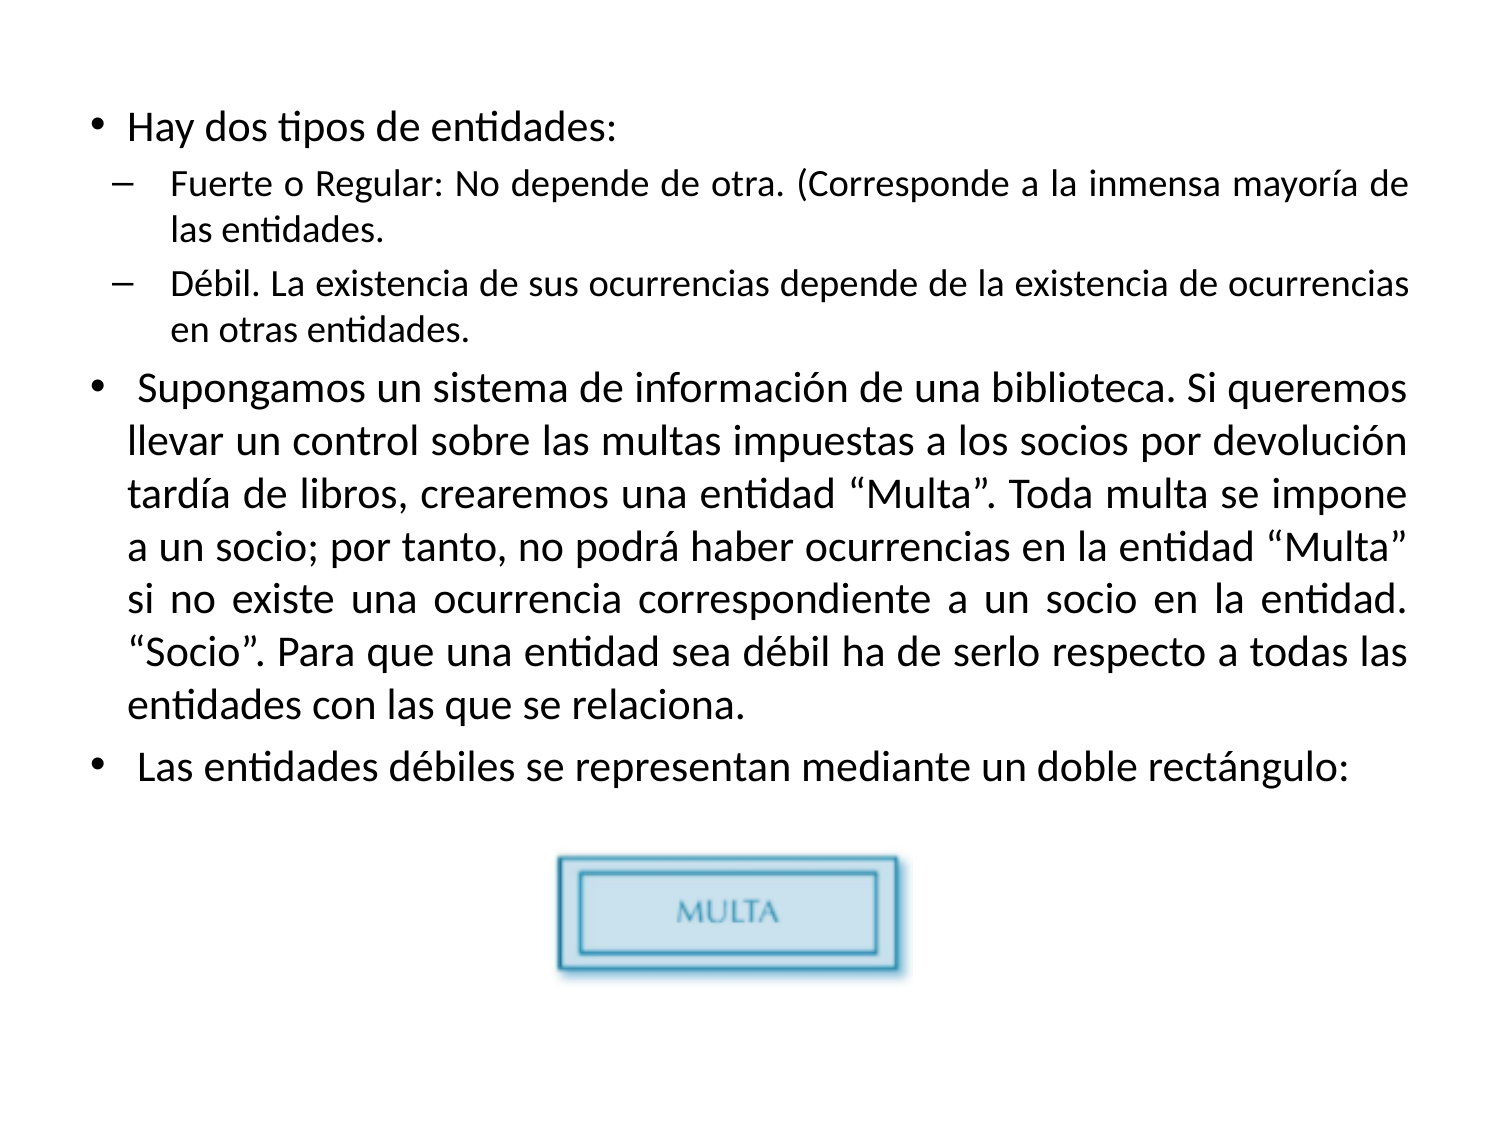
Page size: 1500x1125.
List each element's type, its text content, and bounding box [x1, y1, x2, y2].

picture [549, 845, 913, 988]
list Hay dos tipos de entidades: Fuerte o Regular: No depende de otra. (Corresponde a la inmensa mayoría de las entidades. Débil. La existencia de sus ocurrencias depende de la existencia de ocurrencias en otras entidades. Supongamos un sistema de información de una biblioteca. Si queremos llevar un control sobre las multas impuestas a los socios por devolución tardía de libros, crearemos una entidad “Multa”. Toda multa se impone a un socio; por tanto, no podrá haber ocurrencias en la entidad “Multa” si no existe una ocurrencia correspondiente a un socio en la entidad. “Socio”. Para que una entidad sea débil ha de serlo respecto a todas las entidades con las que se relaciona. Las entidades débiles se representan mediante un doble rectángulo: [75, 90, 1425, 799]
